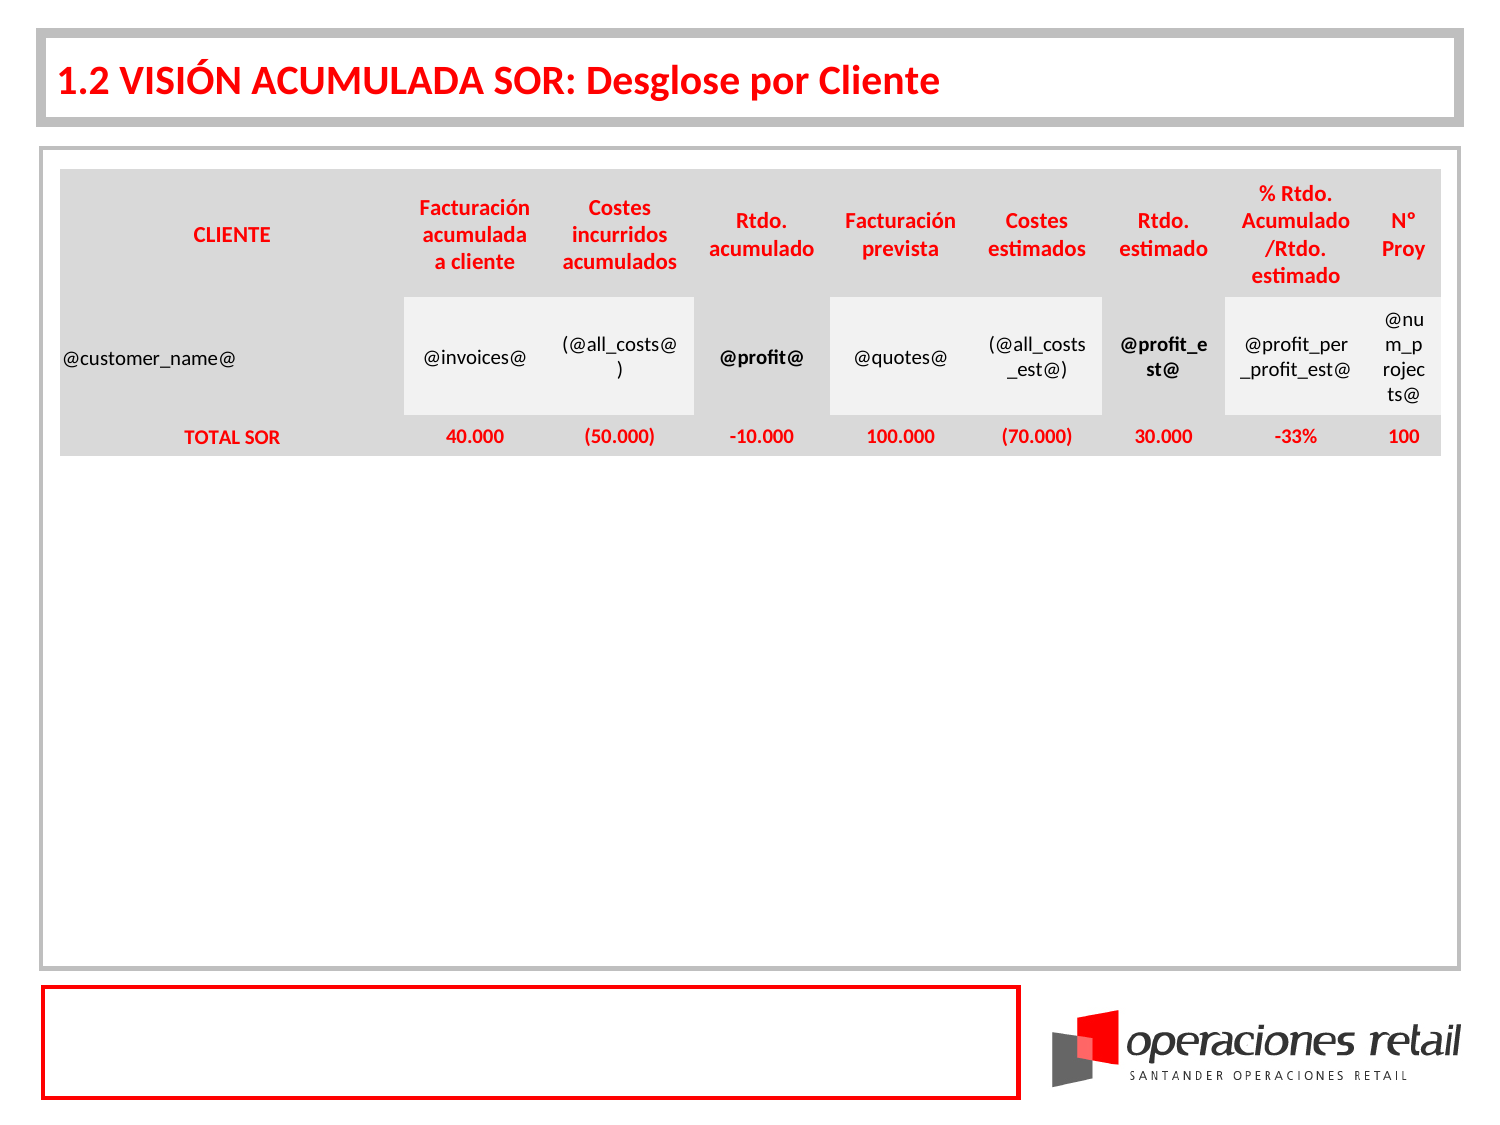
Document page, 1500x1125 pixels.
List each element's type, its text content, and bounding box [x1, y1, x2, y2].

table_cell @invoices@ [404, 297, 546, 415]
table_header CLIENTE [60, 169, 404, 297]
table_header Costes estimados [972, 169, 1102, 297]
table_cell (@all_costs_est@) [972, 297, 1102, 415]
table_cell 30.000 [1102, 415, 1225, 456]
table_cell @profit@ [694, 297, 830, 415]
table_cell @profit_est@ [1102, 297, 1225, 415]
table_cell (50.000) [546, 415, 694, 456]
table_cell 100 [1367, 415, 1441, 456]
table_cell (@all_costs@) [546, 297, 694, 415]
table_header Rtdo. estimado [1102, 169, 1225, 297]
table_cell 40.000 [404, 415, 546, 456]
text_box 1.2 VISIÓN ACUMULADA SOR: Desglose por Cliente [41, 33, 1459, 122]
table_header Facturación prevista [830, 169, 972, 297]
table_header Nº Proy [1367, 169, 1441, 297]
table_header Costes incurridos acumulados [546, 169, 694, 297]
table_cell -33% [1225, 415, 1367, 456]
table_cell @profit_per_profit_est@ [1225, 297, 1367, 415]
table_cell (70.000) [972, 415, 1102, 456]
picture [1041, 999, 1472, 1098]
table_header Rtdo. acumulado [694, 169, 830, 297]
table_cell @customer_name@ [60, 297, 404, 415]
table_cell -10.000 [694, 415, 830, 456]
table_header % Rtdo. Acumulado /Rtdo. estimado [1225, 169, 1367, 297]
table_cell @num_projects@ [1367, 297, 1441, 415]
table_cell @quotes@ [830, 297, 972, 415]
table_header Facturación acumulada a cliente [404, 169, 546, 297]
table_cell 100.000 [830, 415, 972, 456]
table_cell TOTAL SOR [60, 415, 404, 456]
